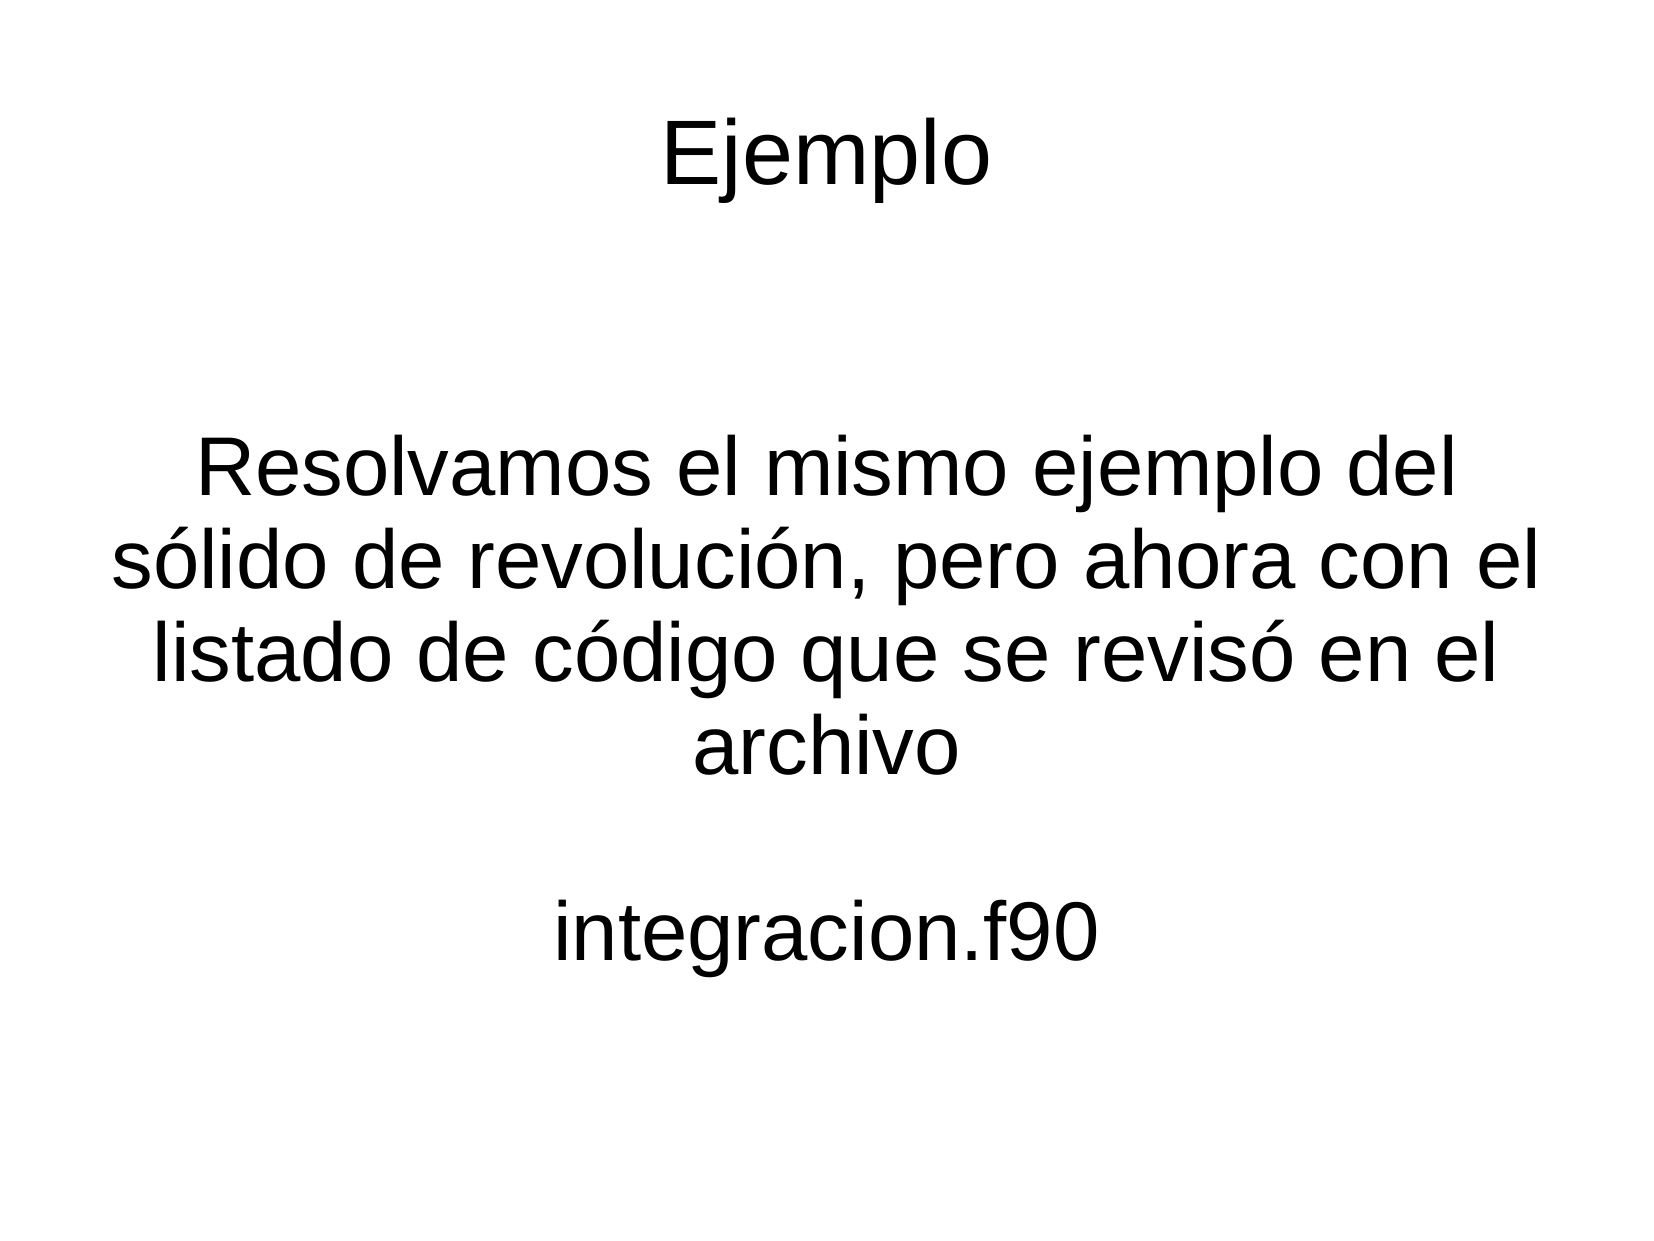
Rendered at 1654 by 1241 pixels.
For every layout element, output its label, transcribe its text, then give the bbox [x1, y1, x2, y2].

title Ejemplo [82, 49, 1571, 257]
subtitle Resolvamos el mismo ejemplo del sólido de revolución, pero ahora con el listado de código que se revisó en el archivo integracion.f90 [82, 297, 1571, 1102]
